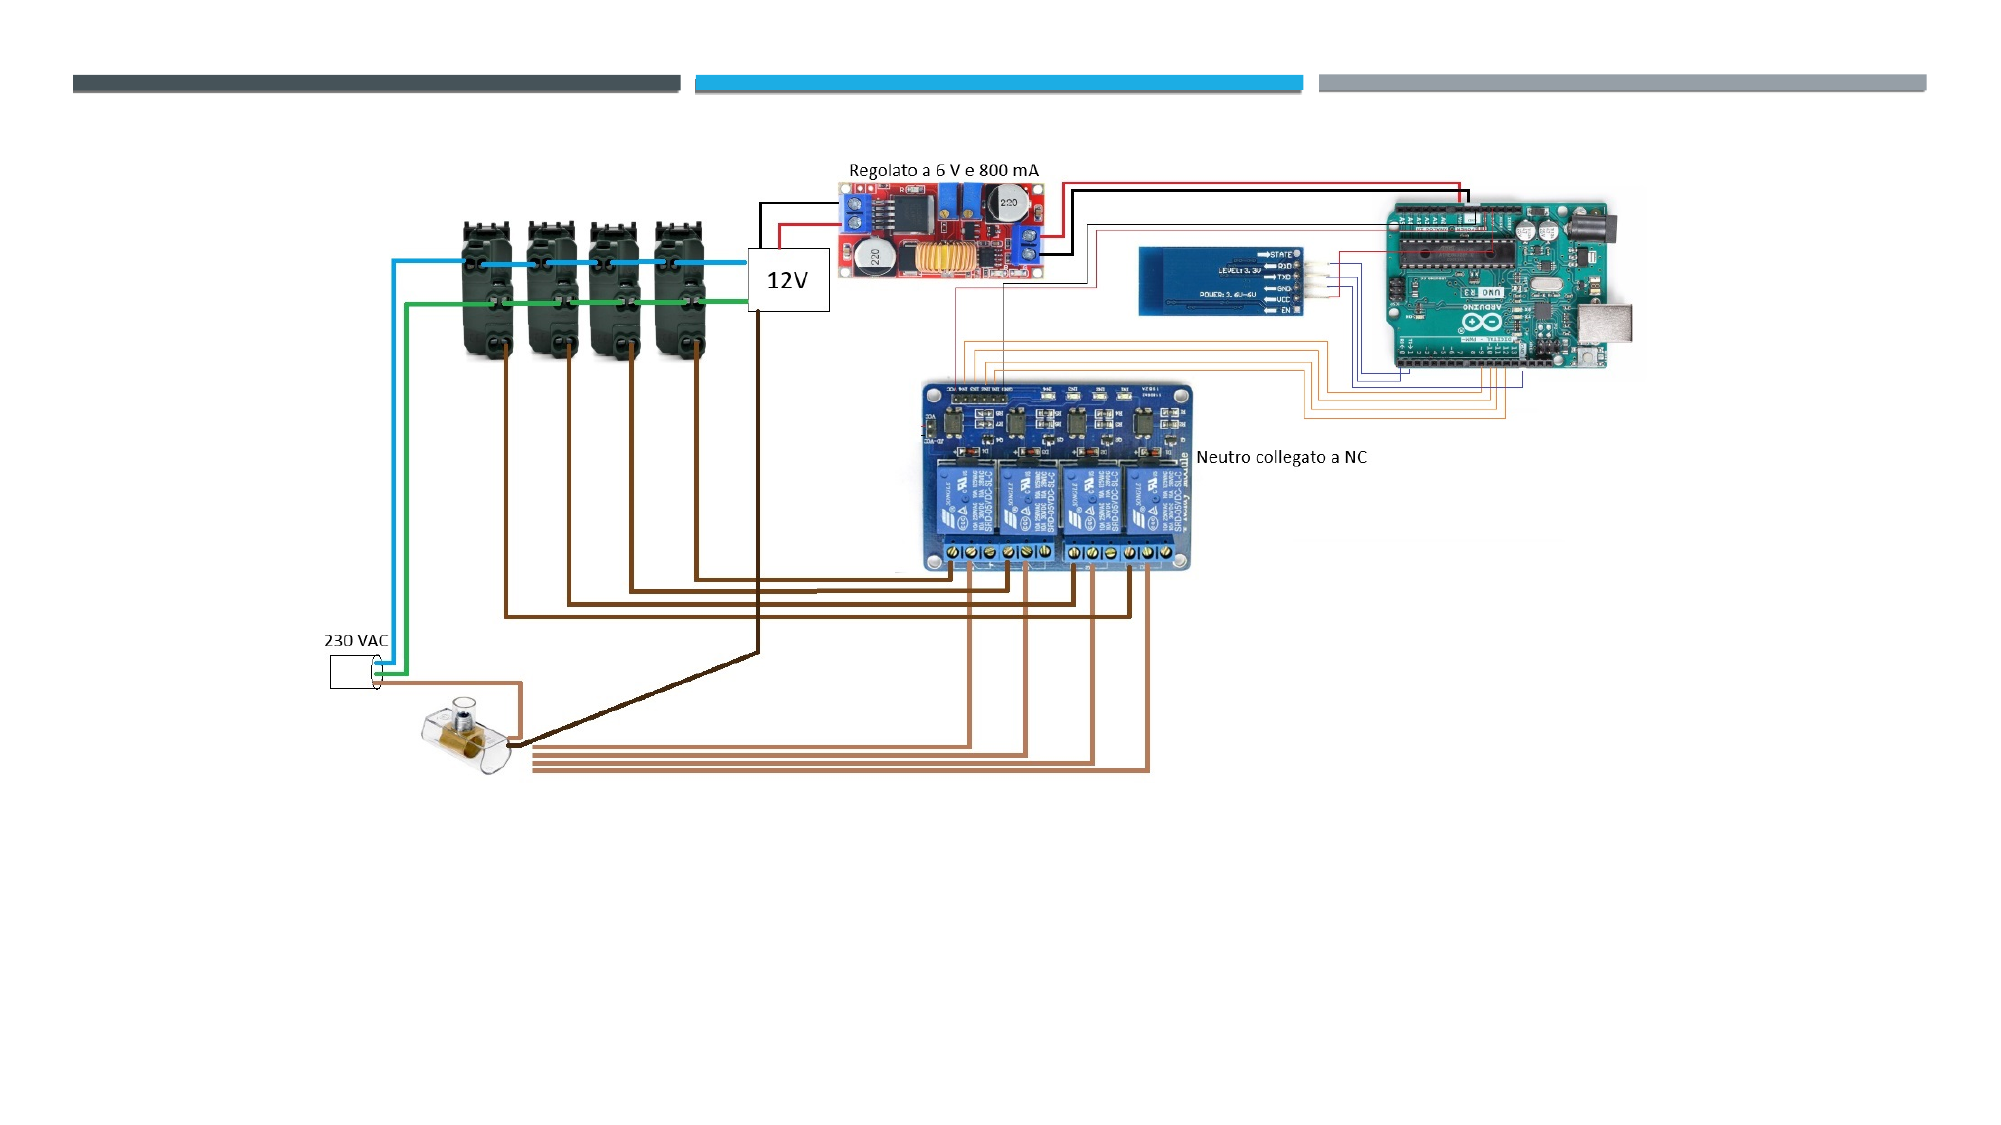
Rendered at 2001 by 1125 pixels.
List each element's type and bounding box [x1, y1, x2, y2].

picture [316, 146, 1756, 1051]
